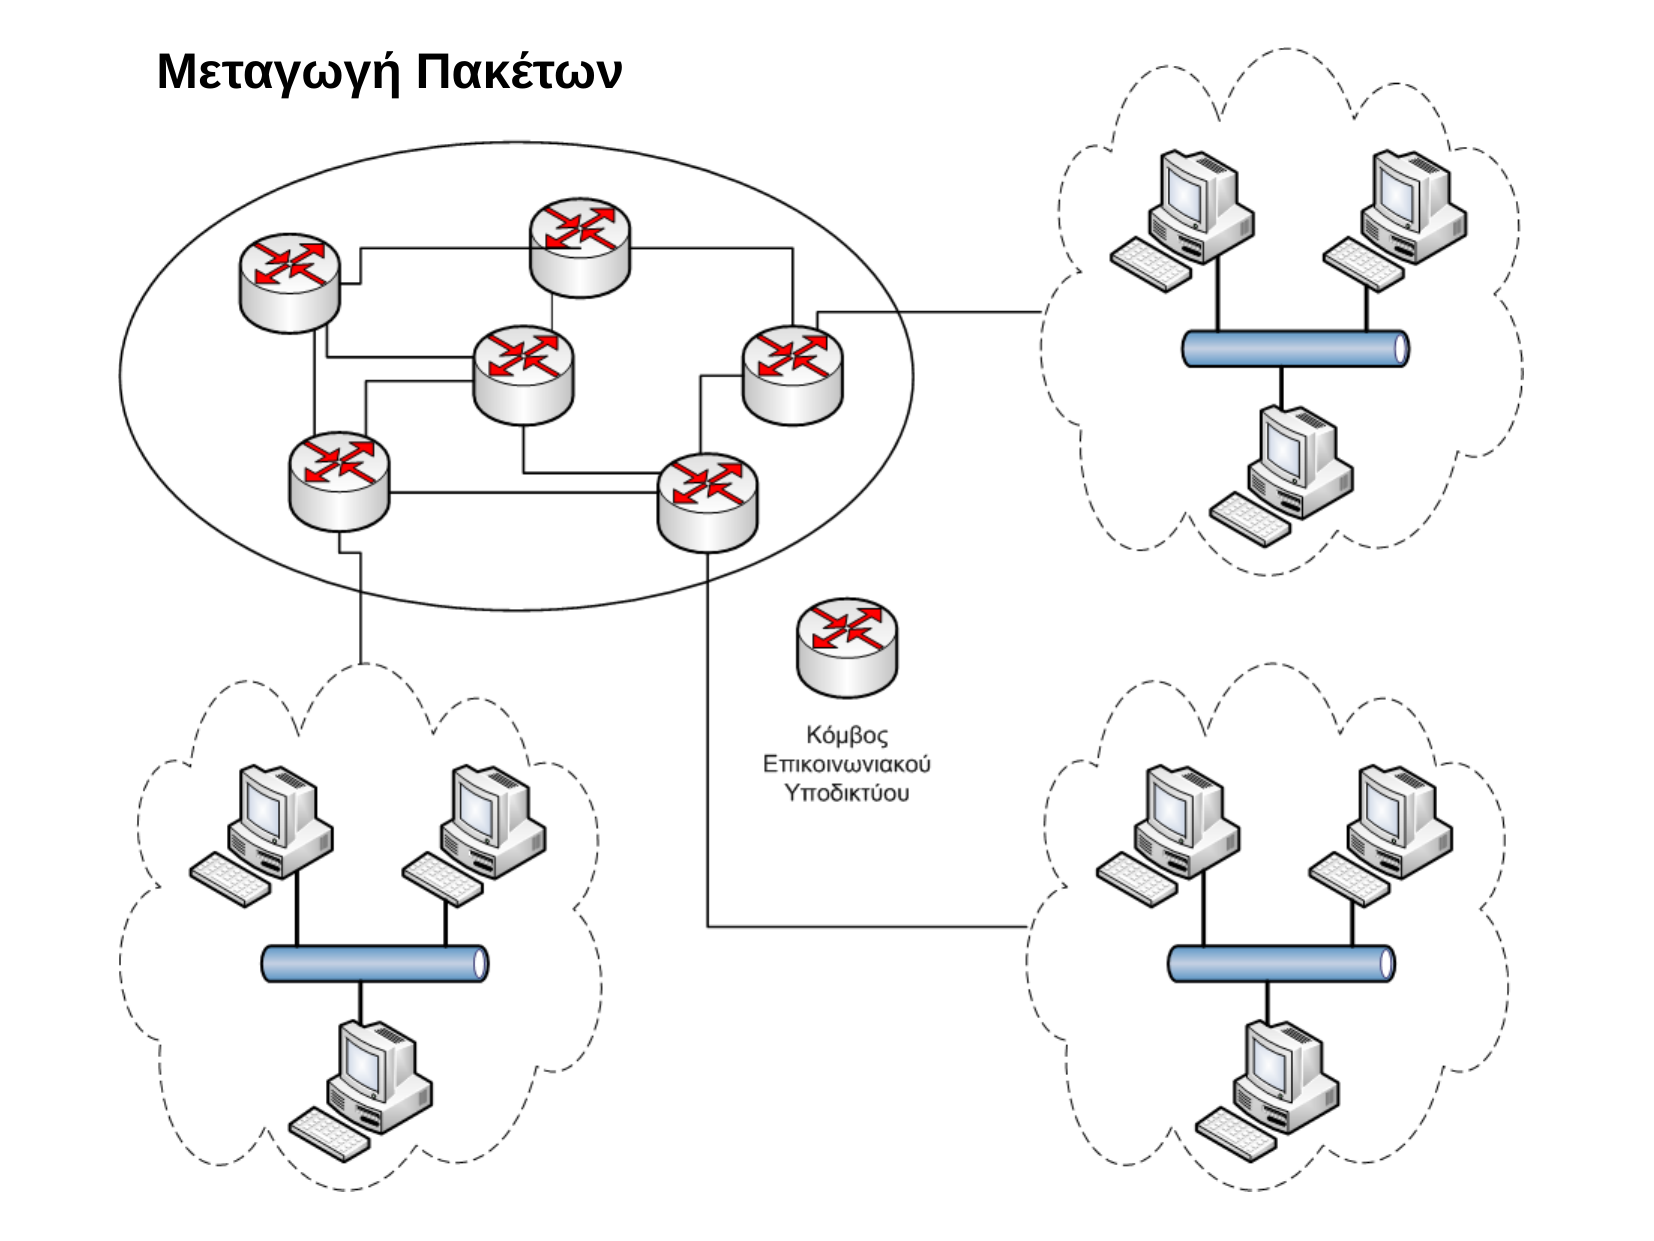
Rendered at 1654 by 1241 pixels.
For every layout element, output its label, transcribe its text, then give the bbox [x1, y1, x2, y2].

text_box Μεταγωγή Πακέτων [141, 35, 957, 107]
picture [118, 47, 1524, 1192]
